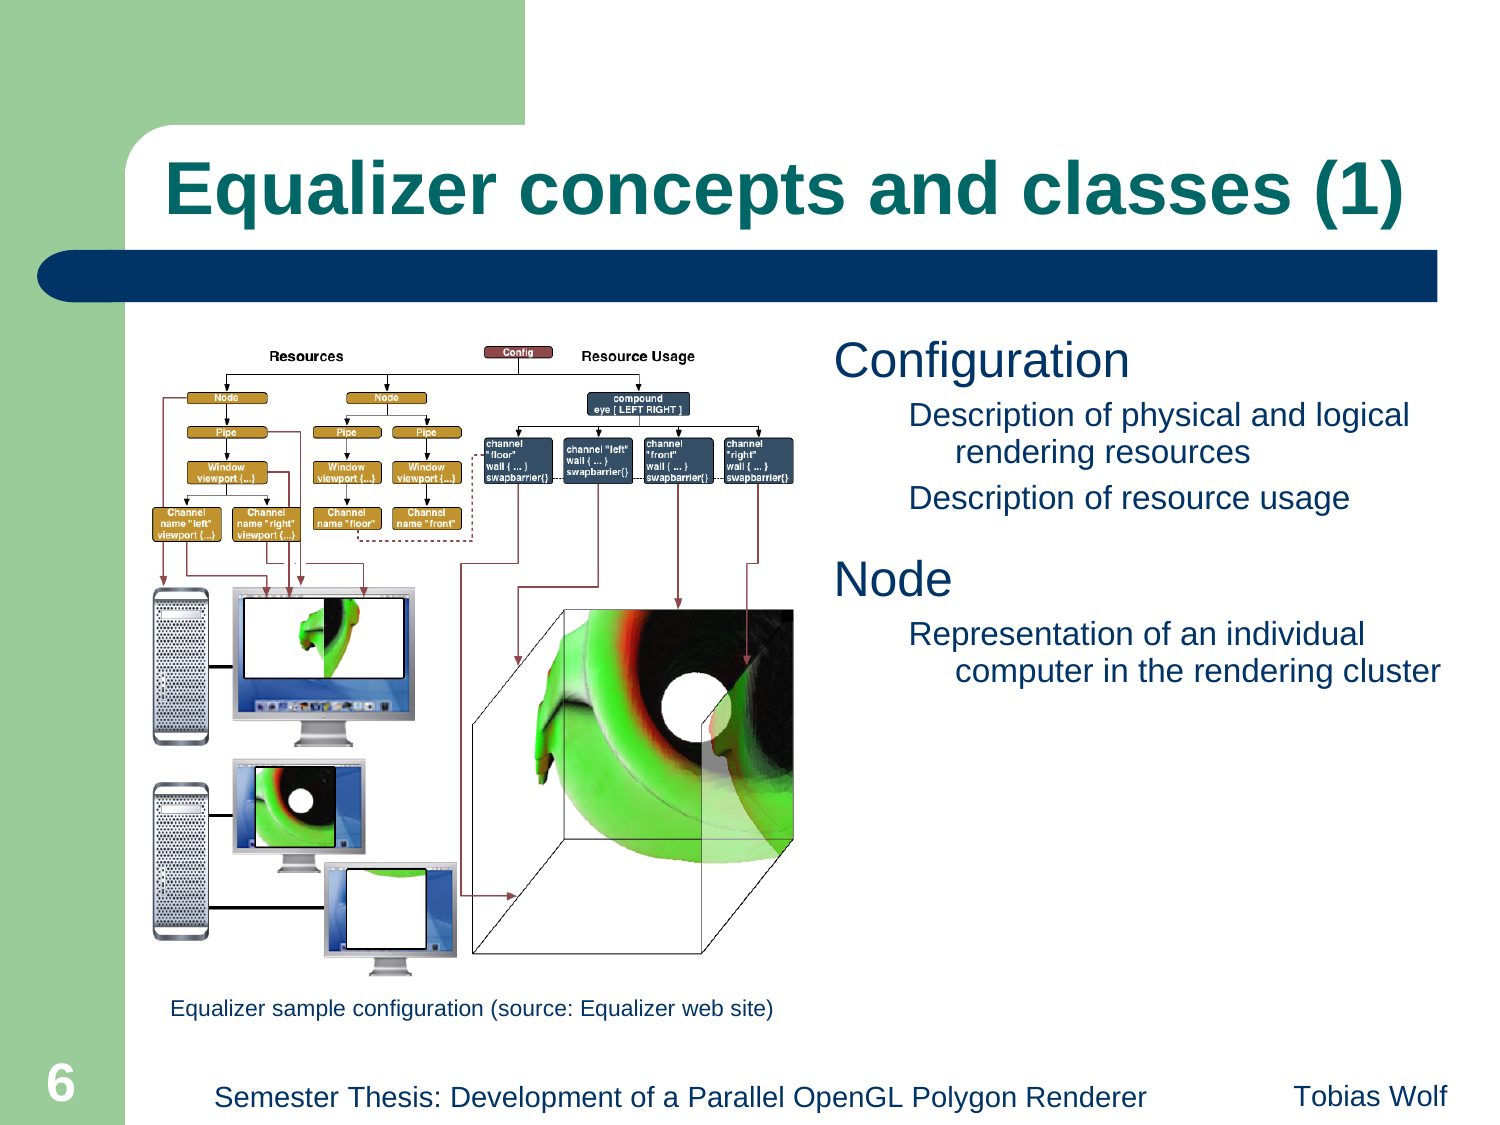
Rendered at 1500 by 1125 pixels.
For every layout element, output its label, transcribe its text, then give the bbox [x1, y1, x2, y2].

picture [150, 344, 794, 977]
title Equalizer concepts and classes (1) [149, 124, 1463, 238]
list Configuration Description of physical and logical rendering resources Description of resource usage Node Representation of an individual computer in the rendering cluster [818, 324, 1463, 1001]
text_box Equalizer sample configuration (source: Equalizer web site) [147, 987, 798, 1047]
